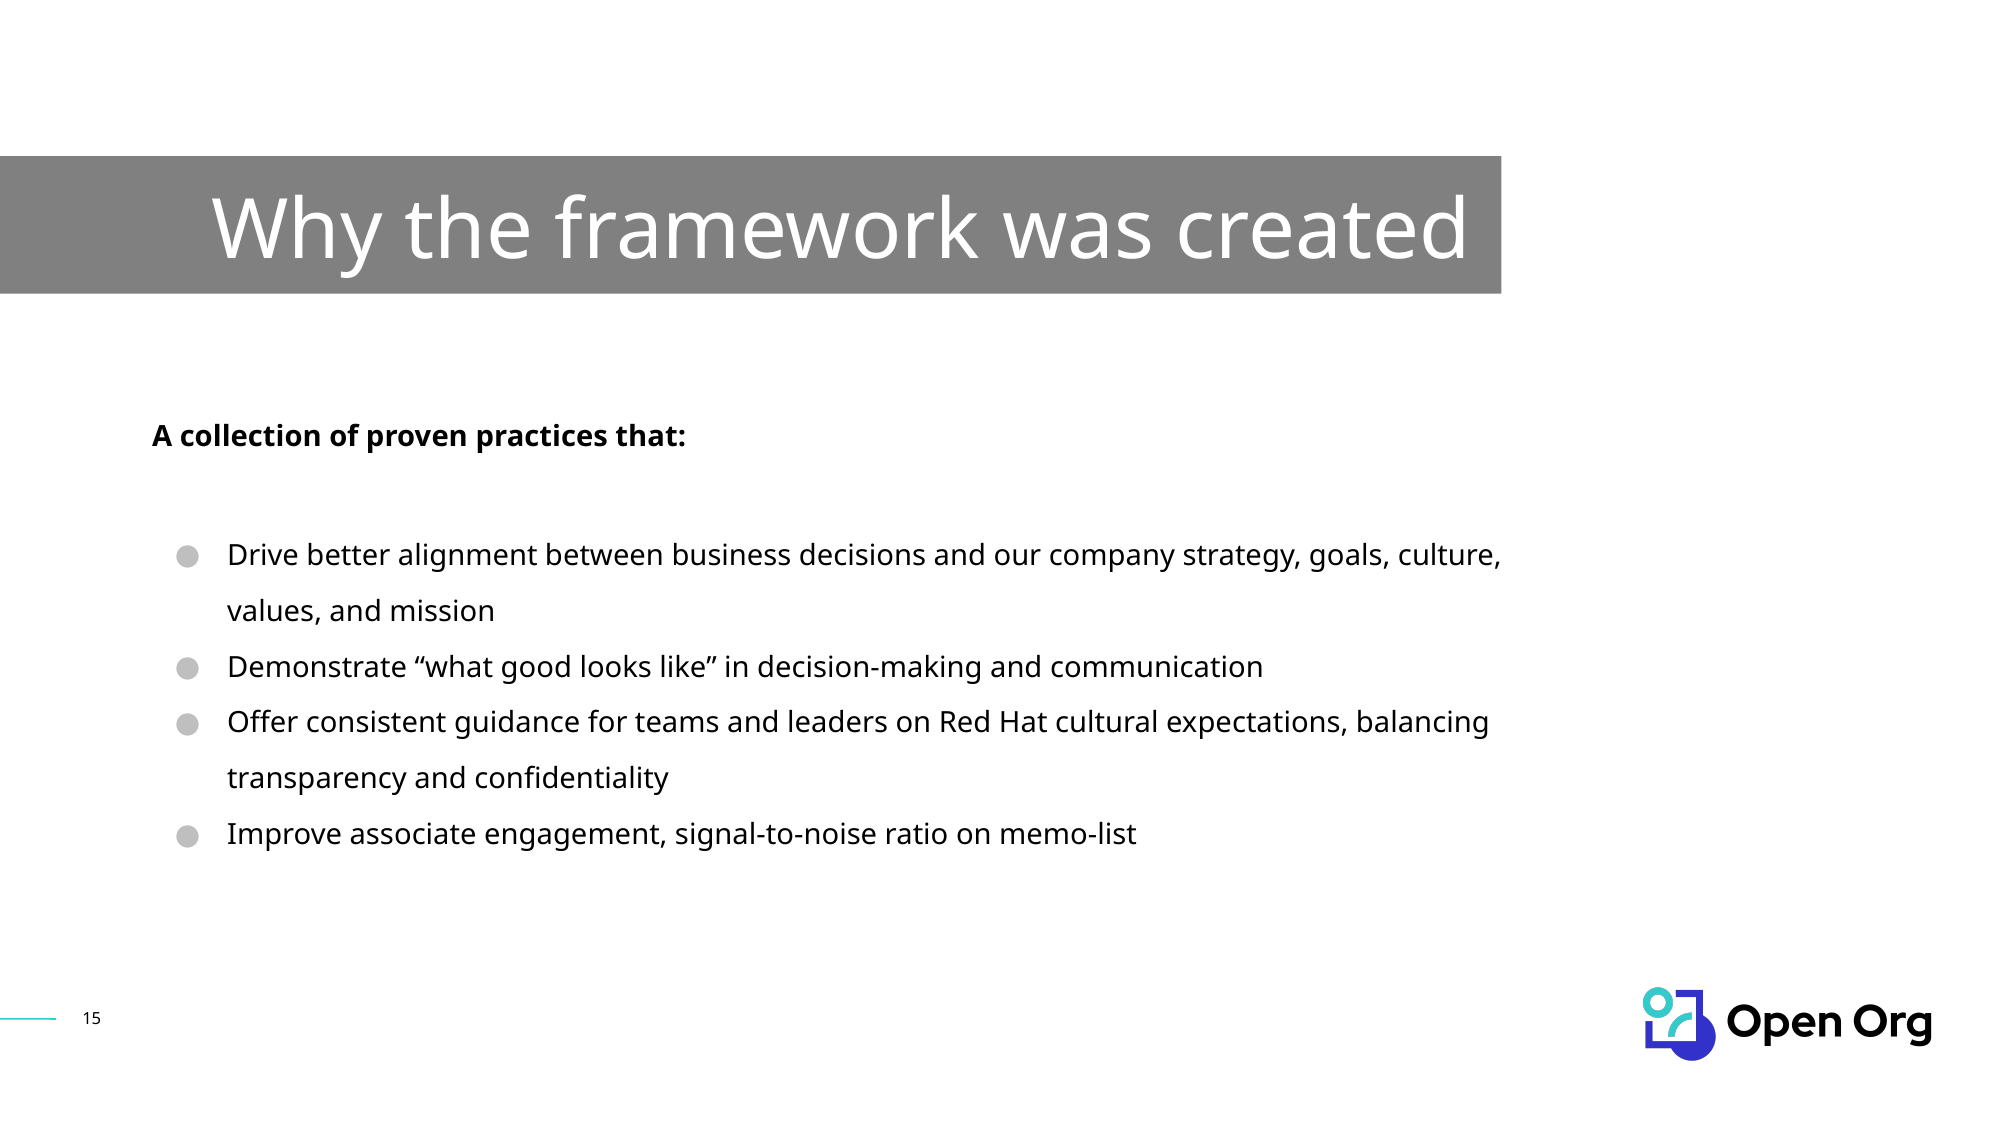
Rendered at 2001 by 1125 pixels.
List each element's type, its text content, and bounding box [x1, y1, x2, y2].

list A collection of proven practices that: Drive better alignment between business decisions and our company strategy, goals, culture, values, and mission Demonstrate “what good looks like” in decision-making and communication Offer consistent guidance for teams and leaders on Red Hat cultural expectations, balancing transparency and confidentiality Improve associate engagement, signal-to-noise ratio on memo-list [152, 320, 1504, 928]
title Why the framework was created [0, 156, 1502, 294]
slide_number <number> [82, 978, 124, 1059]
picture [1642, 986, 1932, 1062]
